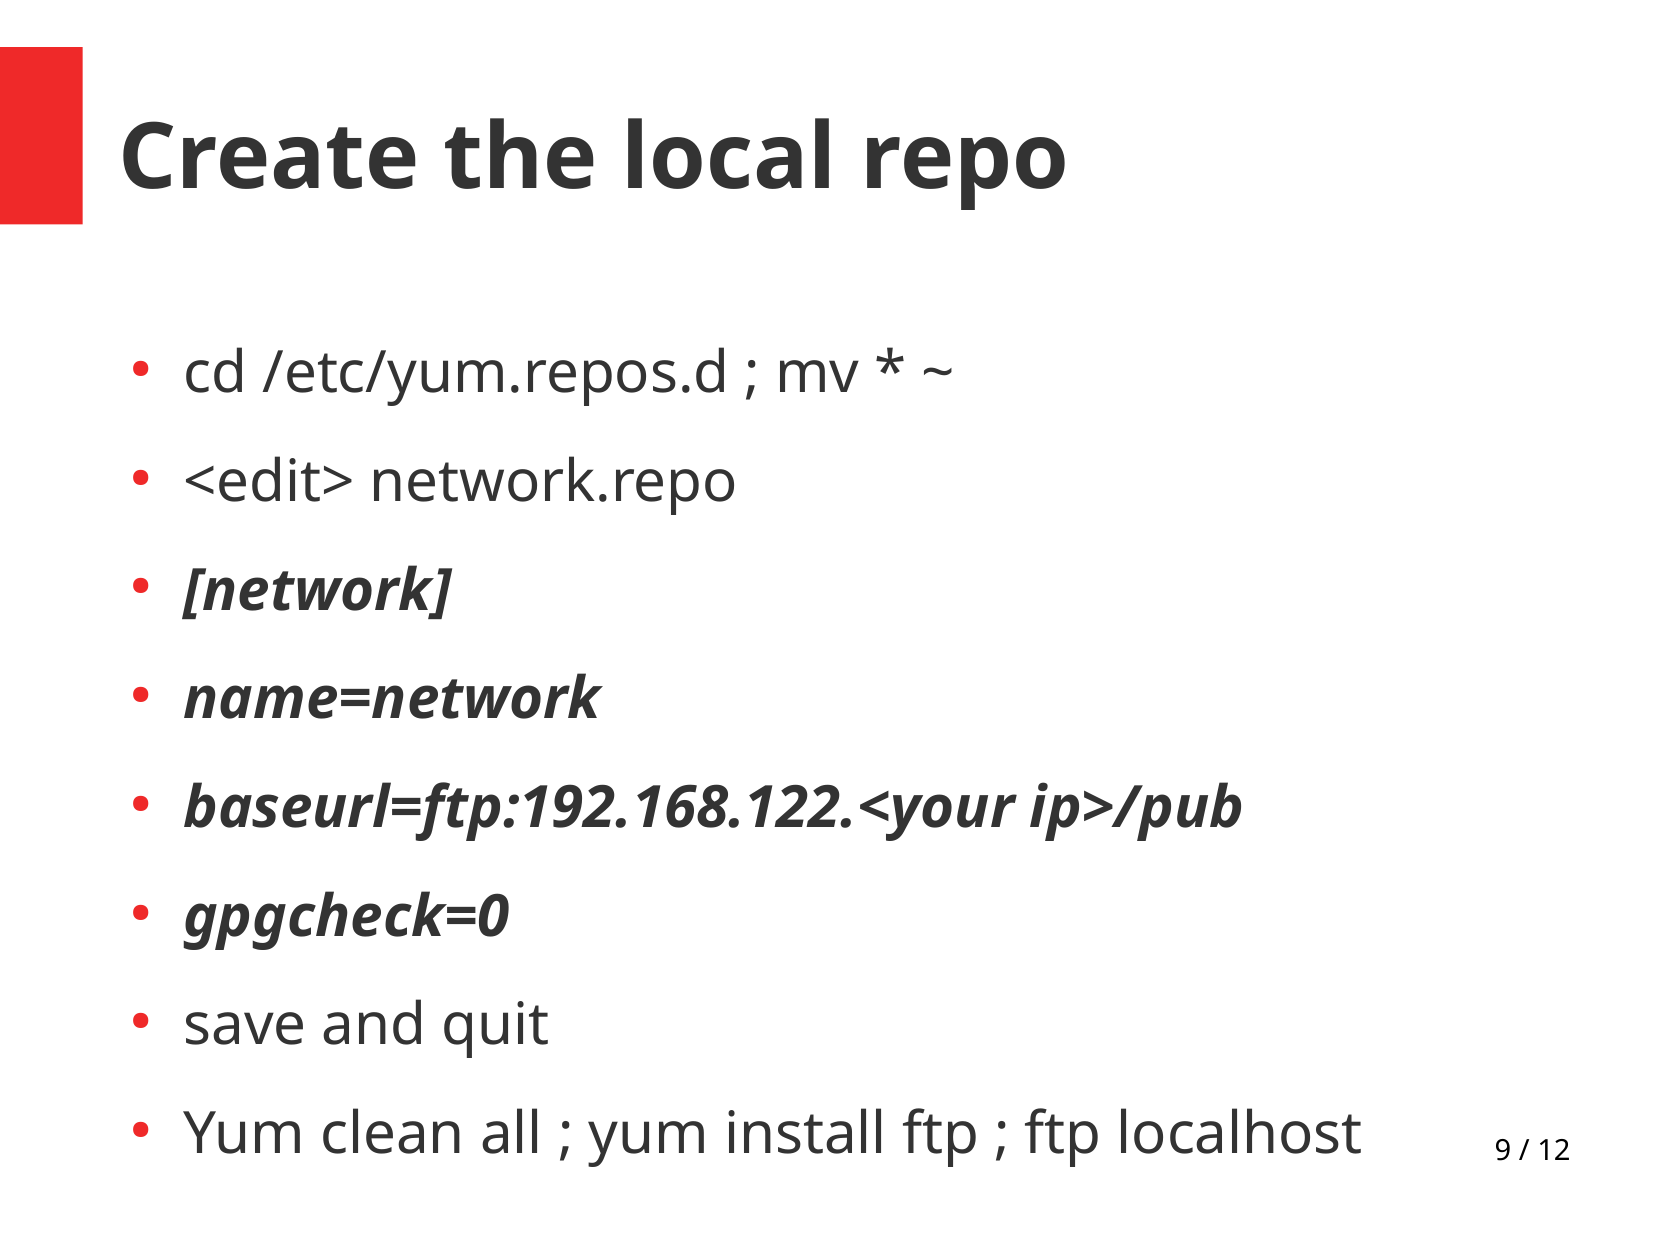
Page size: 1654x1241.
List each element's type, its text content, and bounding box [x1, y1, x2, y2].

title Create the local repo [118, 49, 1571, 257]
list cd /etc/yum.repos.d ; mv * ~ <edit> network.repo [network] name=network baseurl=ftp:192.168.122.<your ip>/pub gpgcheck=0 save and quit Yum clean all ; yum install ftp ; ftp localhost [112, 330, 1531, 1051]
